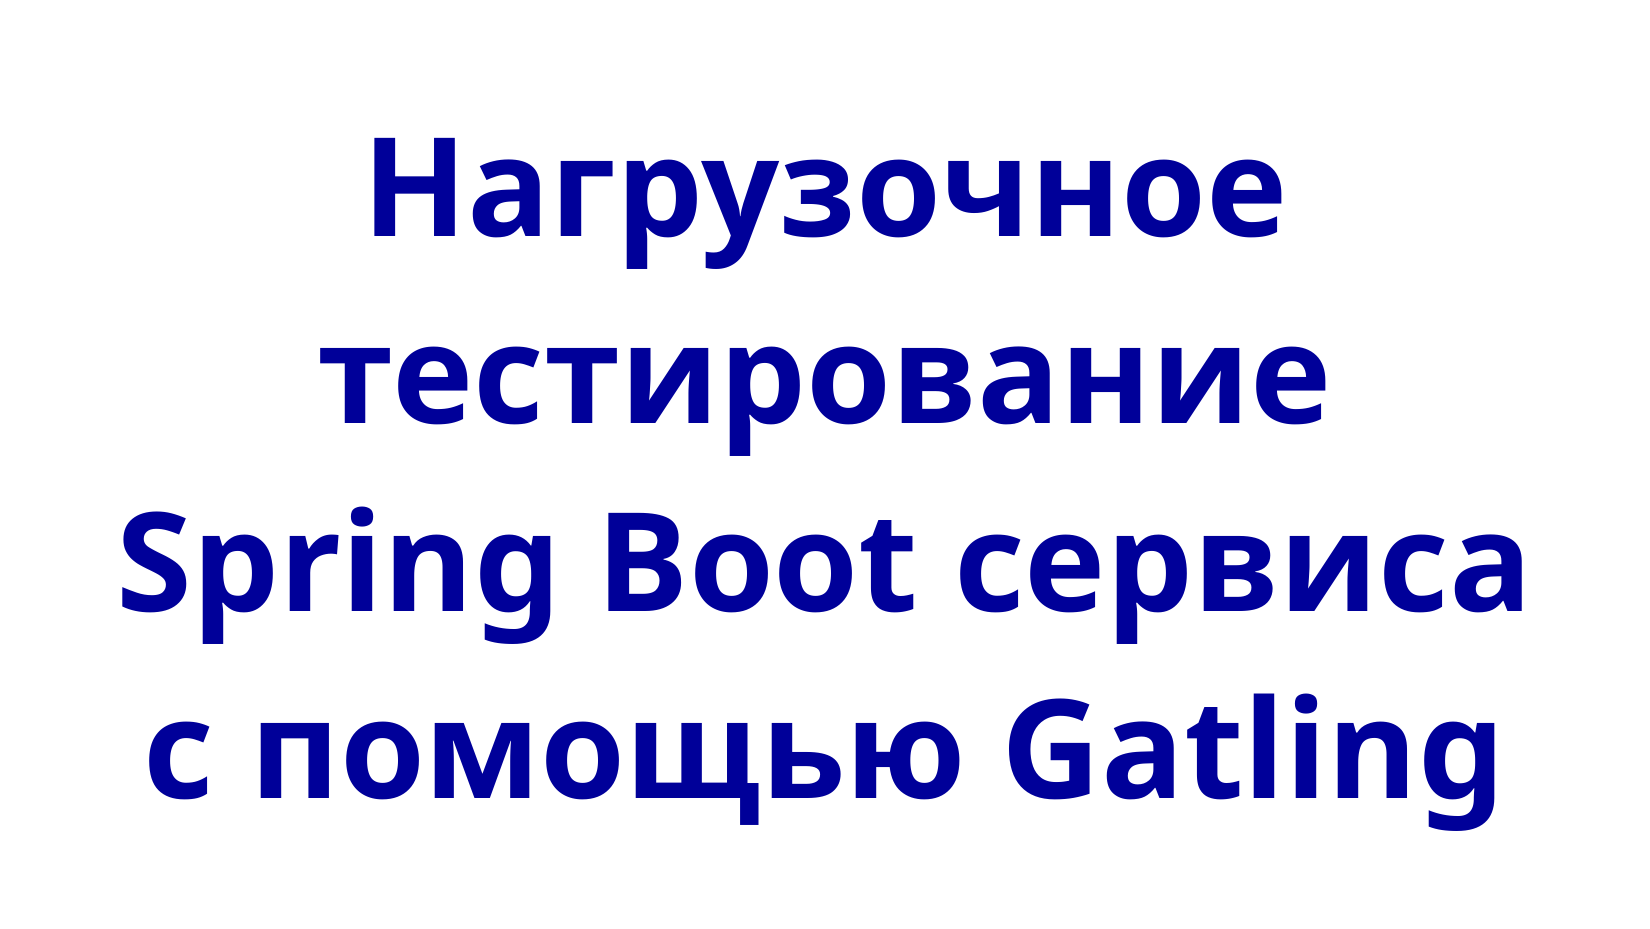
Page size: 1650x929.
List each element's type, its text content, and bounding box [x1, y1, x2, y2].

subtitle Нагрузочное тестирование Spring Boot сервиса с помощью Gatling [0, 0, 1650, 929]
